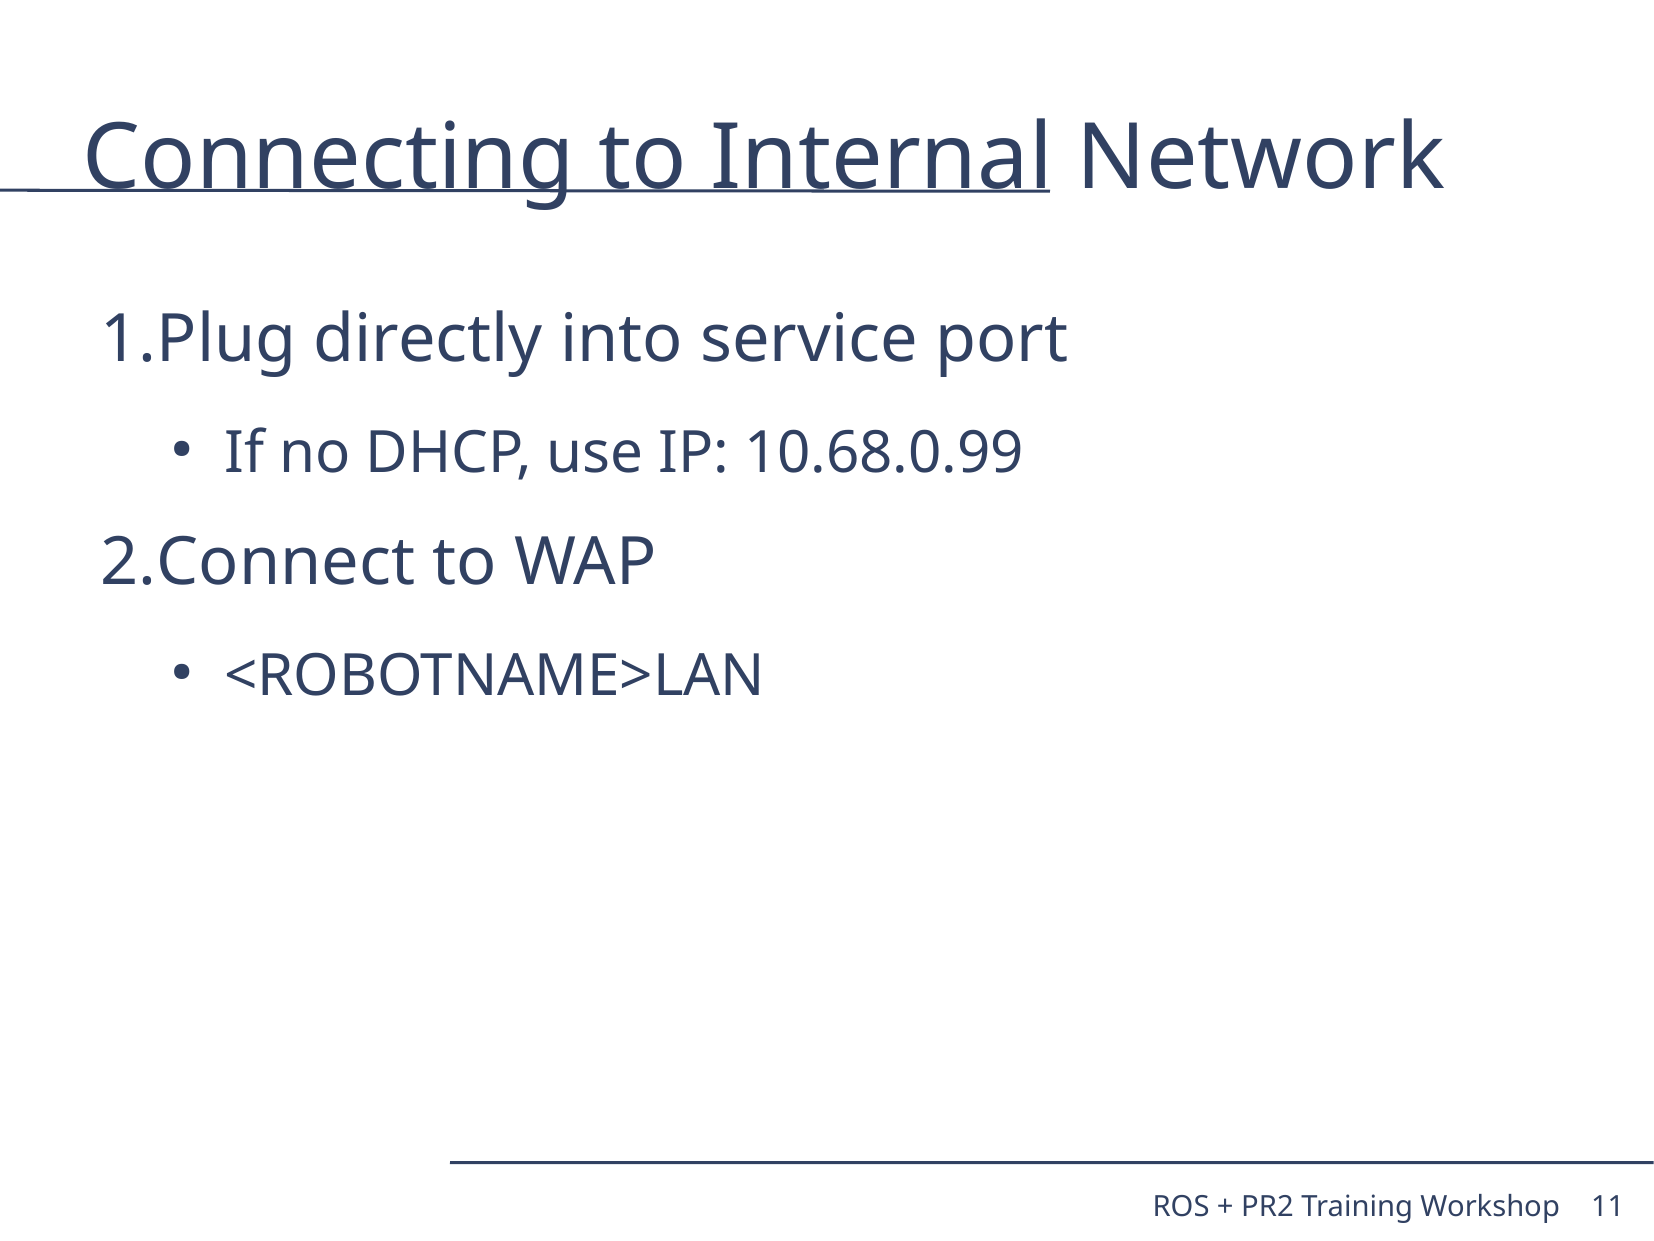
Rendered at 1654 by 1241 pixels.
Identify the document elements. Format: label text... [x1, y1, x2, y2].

list Plug directly into service port If no DHCP, use IP: 10.68.0.99 Connect to WAP <ROBOTNAME>LAN [82, 290, 1571, 1109]
title Connecting to Internal Network [82, 56, 1571, 250]
